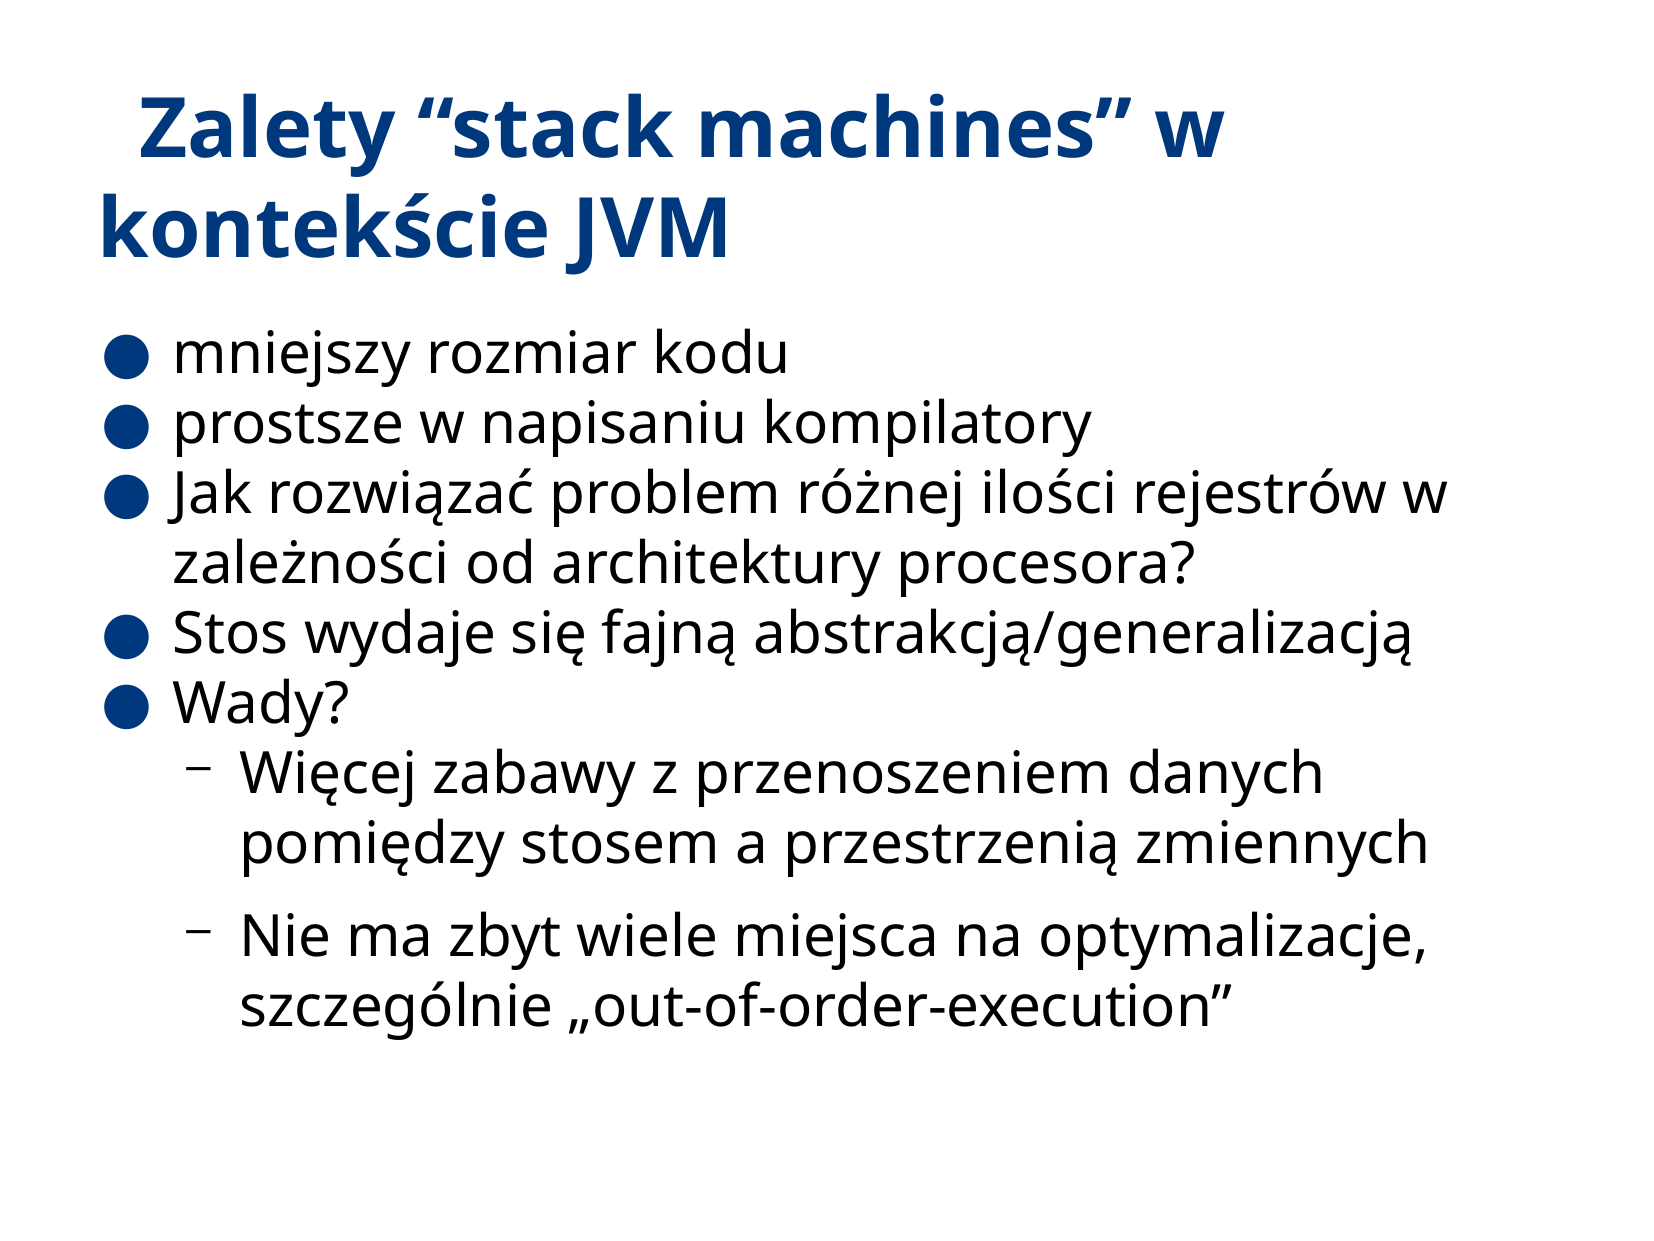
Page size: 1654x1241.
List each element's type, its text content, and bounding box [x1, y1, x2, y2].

title Zalety “stack machines” w kontekście JVM [82, 49, 1571, 290]
list mniejszy rozmiar kodu prostsze w napisaniu kompilatory Jak rozwiązać problem różnej ilości rejestrów w zależności od architektury procesora? Stos wydaje się fajną abstrakcją/generalizacją Wady? Więcej zabawy z przenoszeniem danych pomiędzy stosem a przestrzenią zmiennych Nie ma zbyt wiele miejsca na optymalizacje, szczególnie „out-of-order-execution” [82, 299, 1571, 1176]
